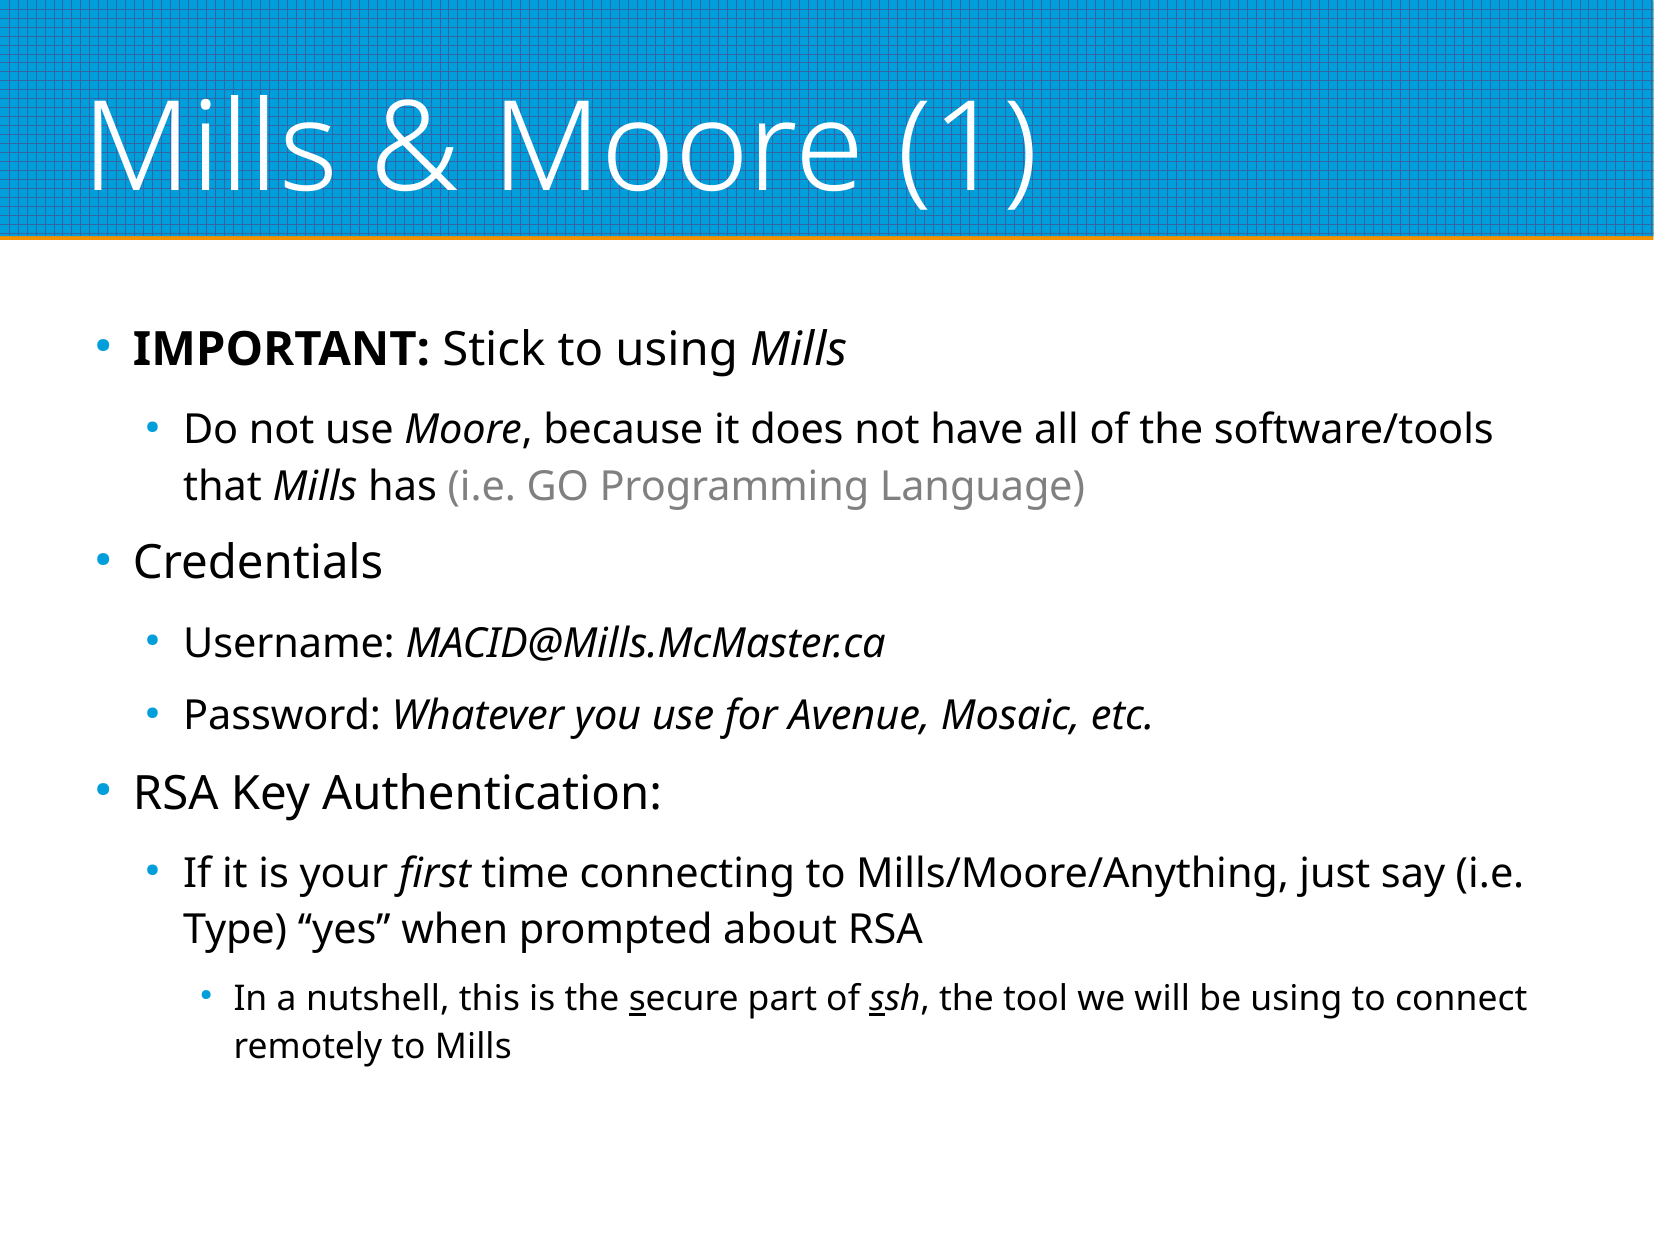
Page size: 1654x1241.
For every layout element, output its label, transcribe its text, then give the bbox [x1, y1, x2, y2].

list IMPORTANT: Stick to using Mills Do not use Moore, because it does not have all of the software/tools that Mills has (i.e. GO Programming Language) Credentials Username: MACID@Mills.McMaster.ca Password: Whatever you use for Avenue, Mosaic, etc. RSA Key Authentication: If it is your first time connecting to Mills/Moore/Anything, just say (i.e. Type) ‘‘yes’’ when prompted about RSA In a nutshell, this is the secure part of ssh, the tool we will be using to connect remotely to Mills [82, 314, 1563, 1081]
title Mills & Moore (1) [82, 19, 1571, 227]
